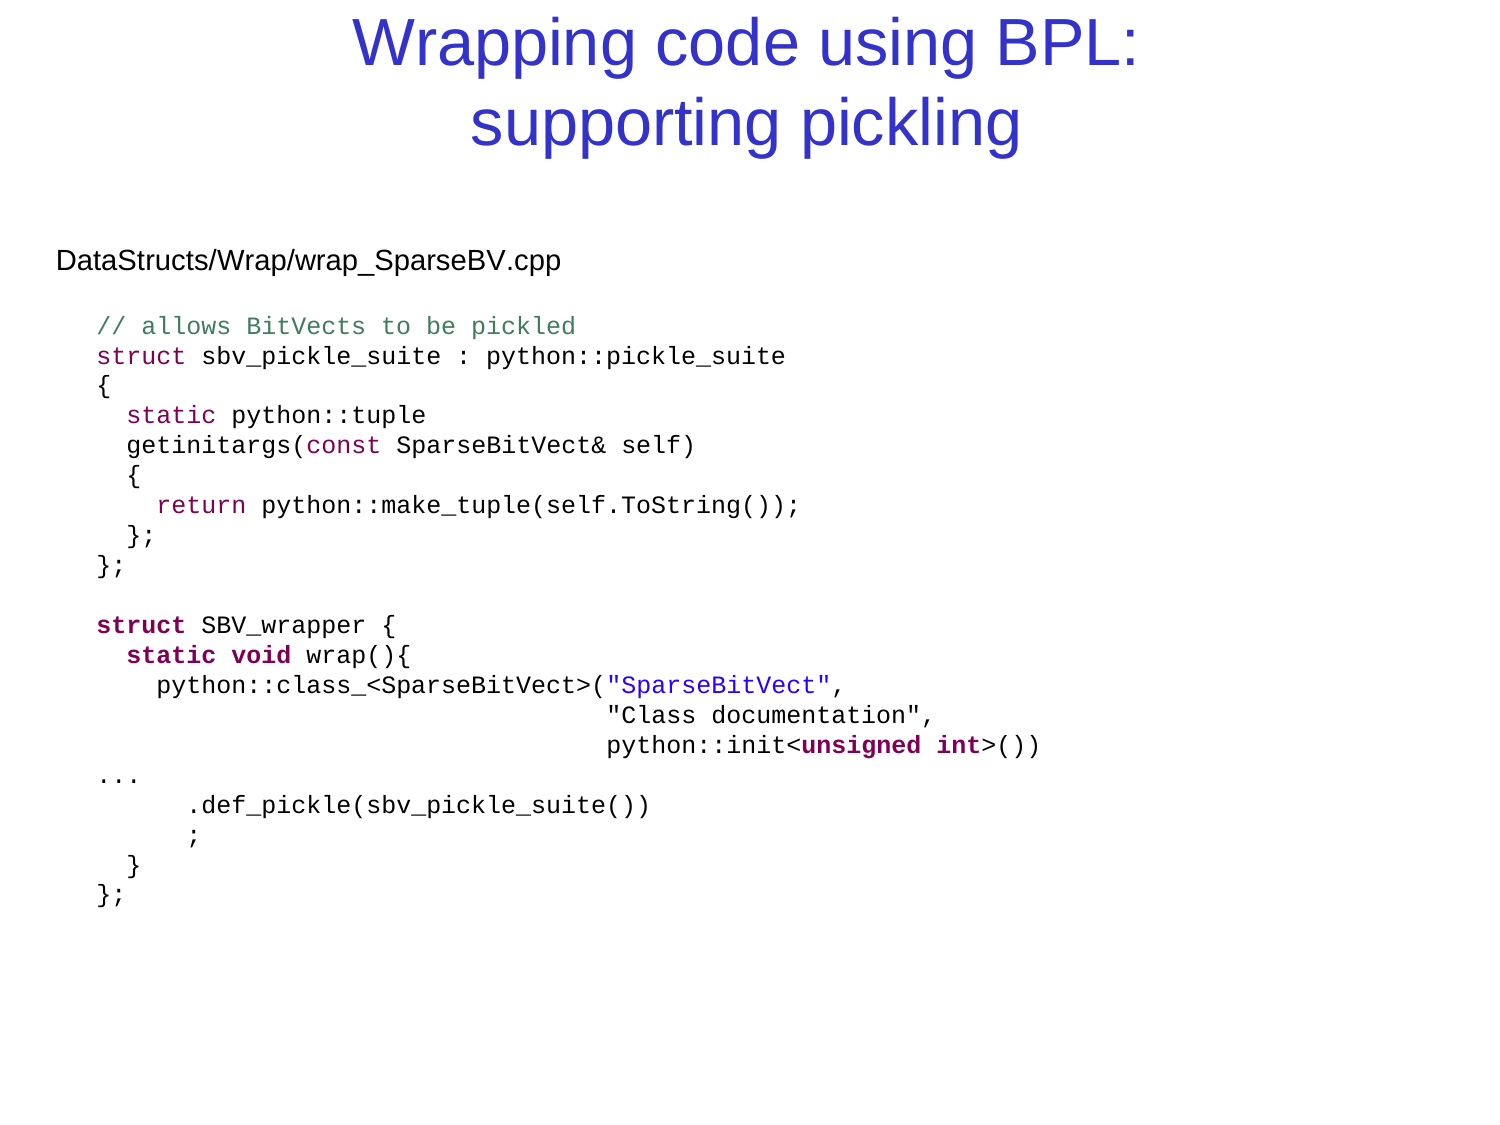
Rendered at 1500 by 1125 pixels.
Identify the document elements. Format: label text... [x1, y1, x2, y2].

title Wrapping code using BPL: supporting pickling [77, 0, 1416, 167]
text_box DataStructs/Wrap/wrap_SparseBV.cpp [41, 233, 578, 284]
text_box // allows BitVects to be pickled struct sbv_pickle_suite : python::pickle_suite { static python::tuple getinitargs(const SparseBitVect& self) { return python::make_tuple(self.ToString()); }; }; struct SBV_wrapper { static void wrap(){ python::class_<SparseBitVect>("SparseBitVect", "Class documentation", python::init<unsigned int>()) ... .def_pickle(sbv_pickle_suite()) ; } }; [81, 301, 1445, 916]
